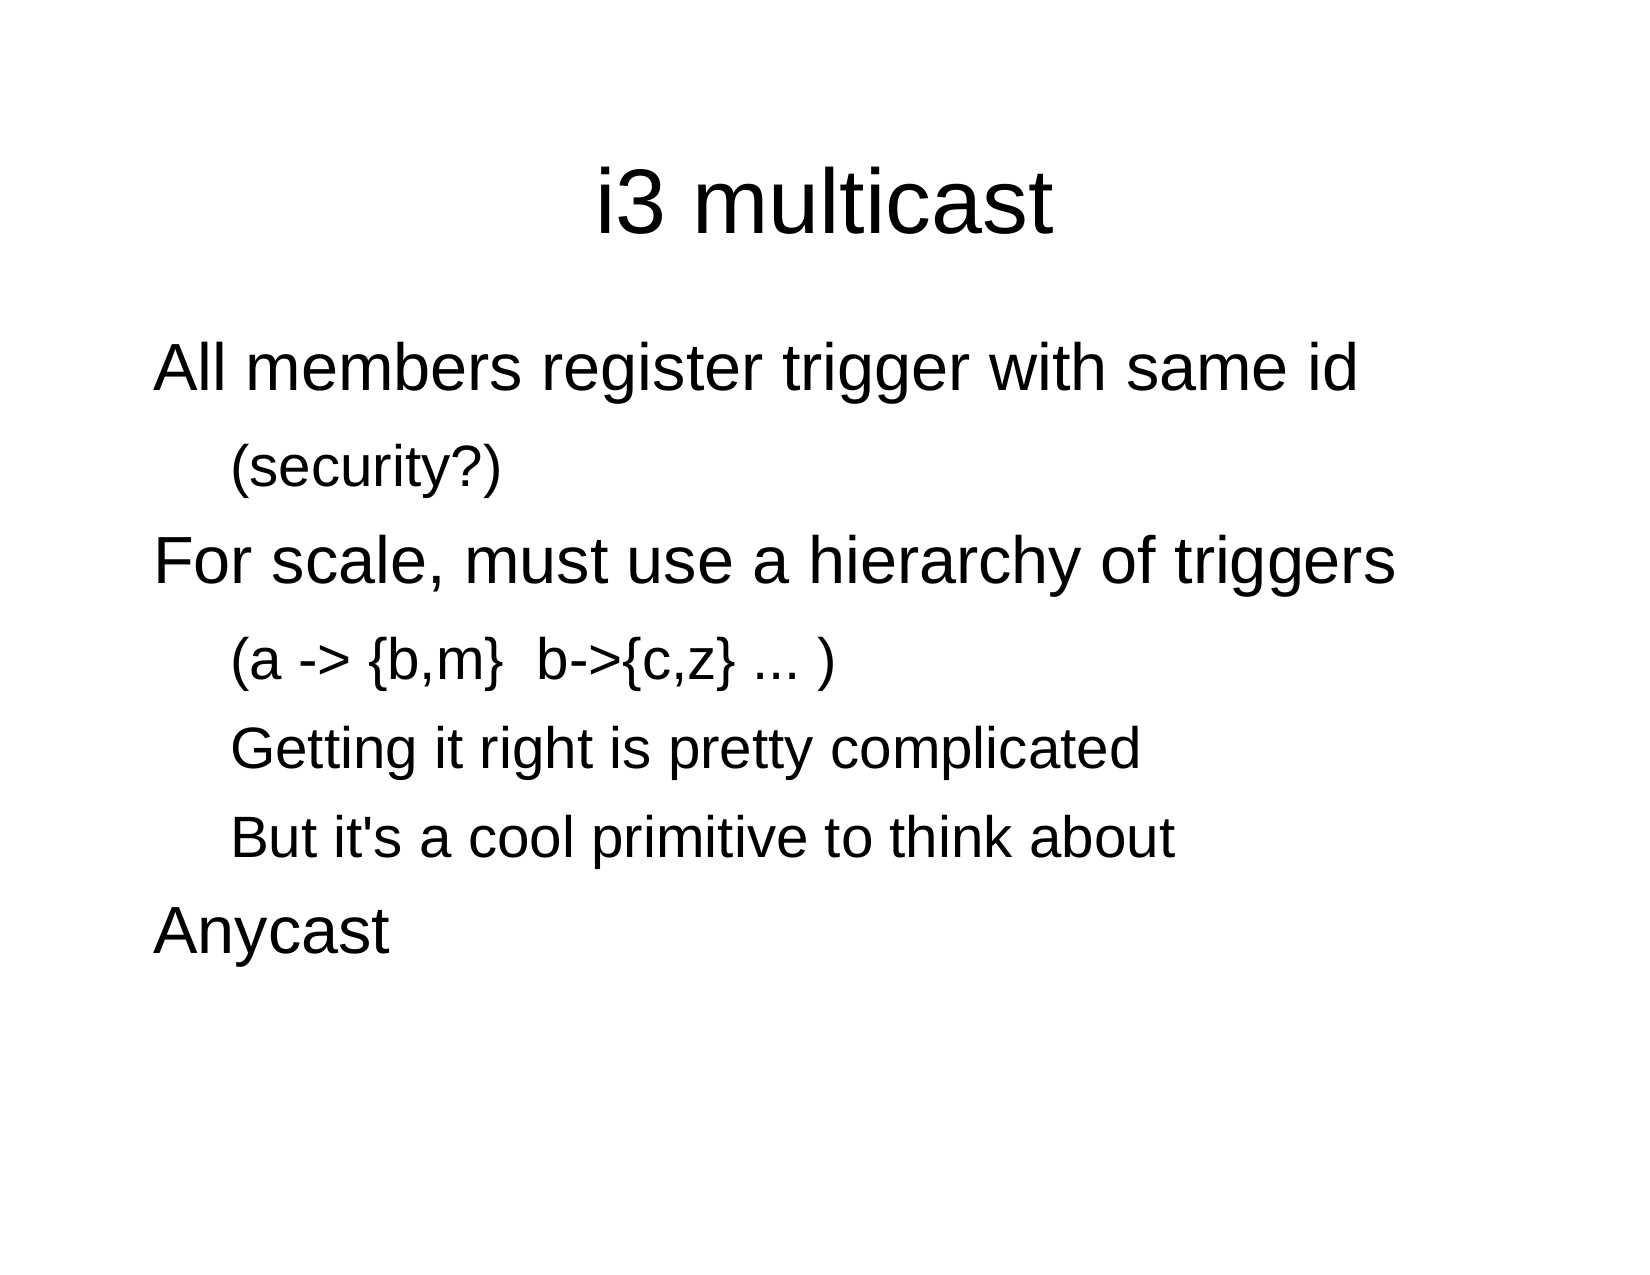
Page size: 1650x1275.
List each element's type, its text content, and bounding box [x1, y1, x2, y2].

list All members register trigger with same id (security?) For scale, must use a hierarchy of triggers (a -> {b,m} b->{c,z} ... ) Getting it right is pretty complicated But it's a cool primitive to think about Anycast [135, 329, 1515, 1079]
title i3 multicast [135, 112, 1515, 291]
